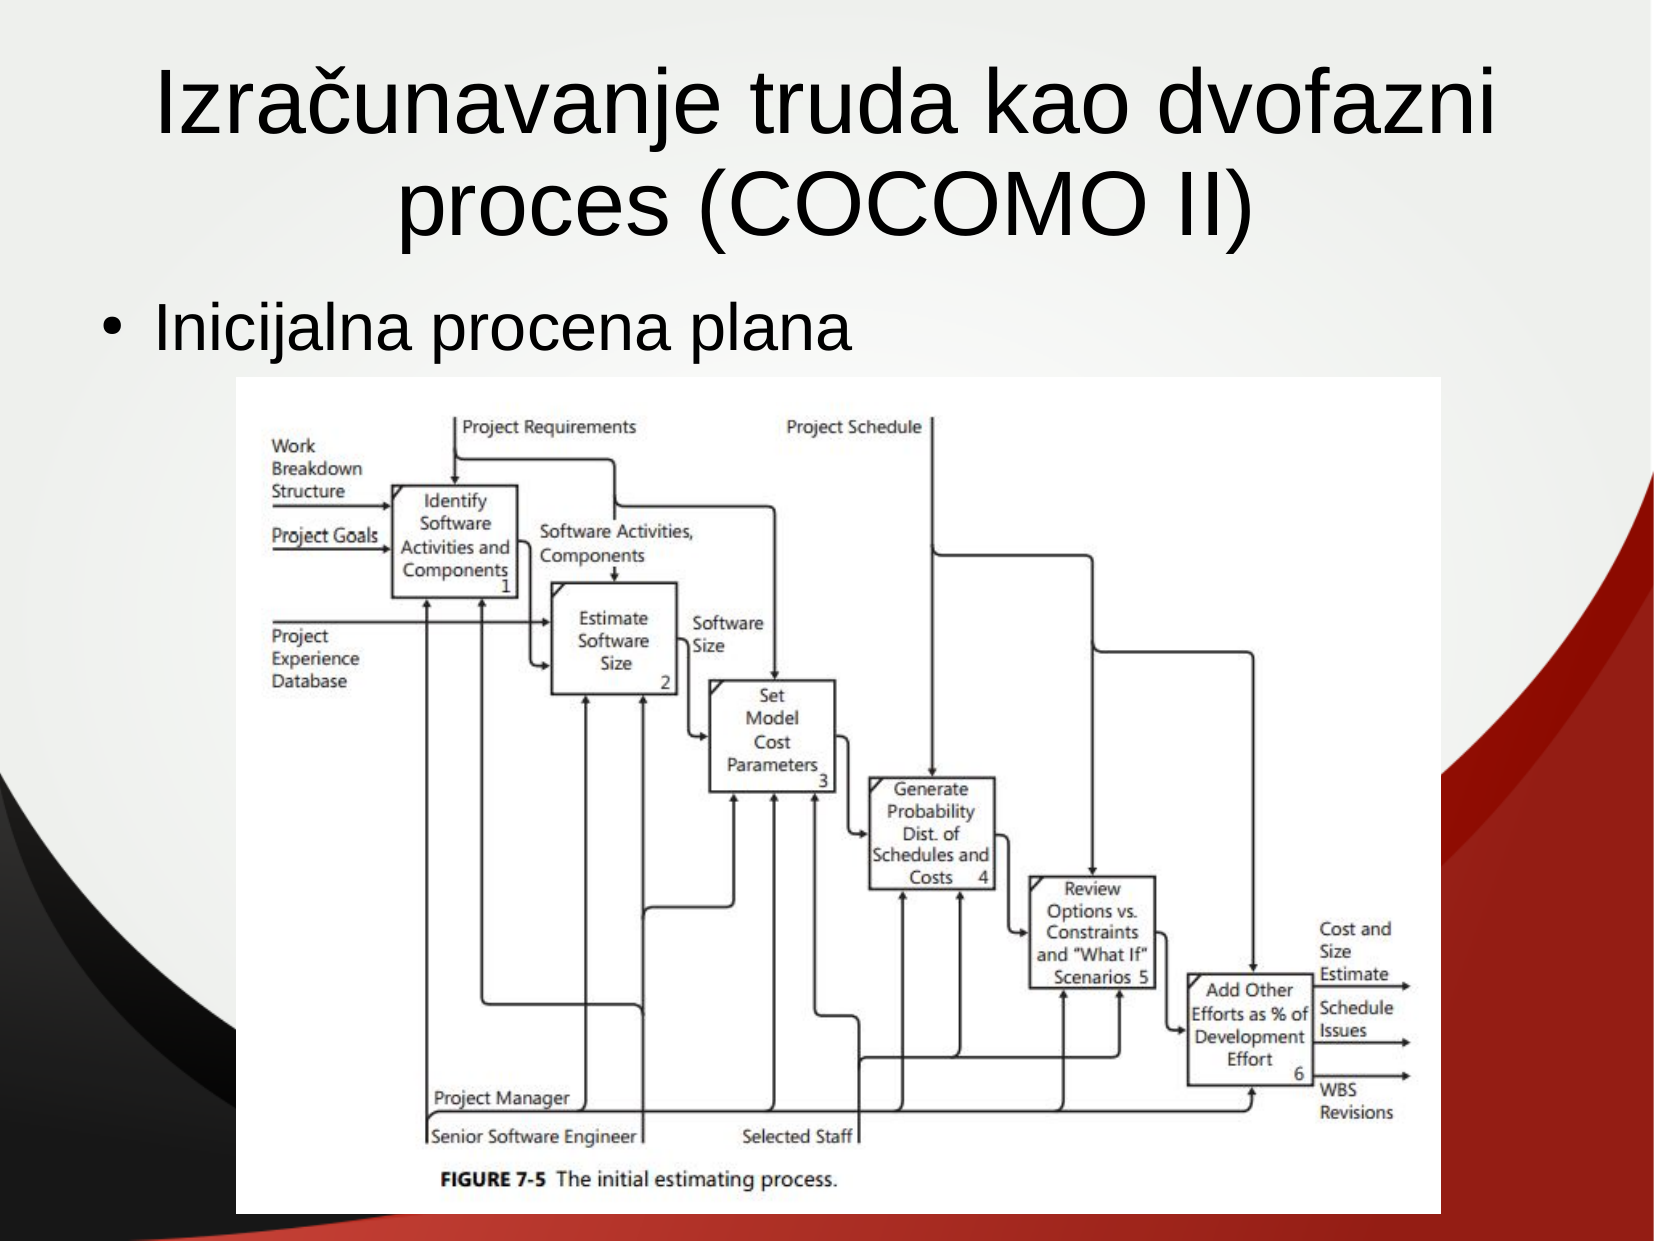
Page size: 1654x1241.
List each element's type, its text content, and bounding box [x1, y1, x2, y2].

title Izračunavanje truda kao dvofazni proces (COCOMO II) [82, 49, 1571, 257]
picture [0, 0, 1654, 1241]
list Inicijalna procena plana [82, 290, 1571, 1010]
